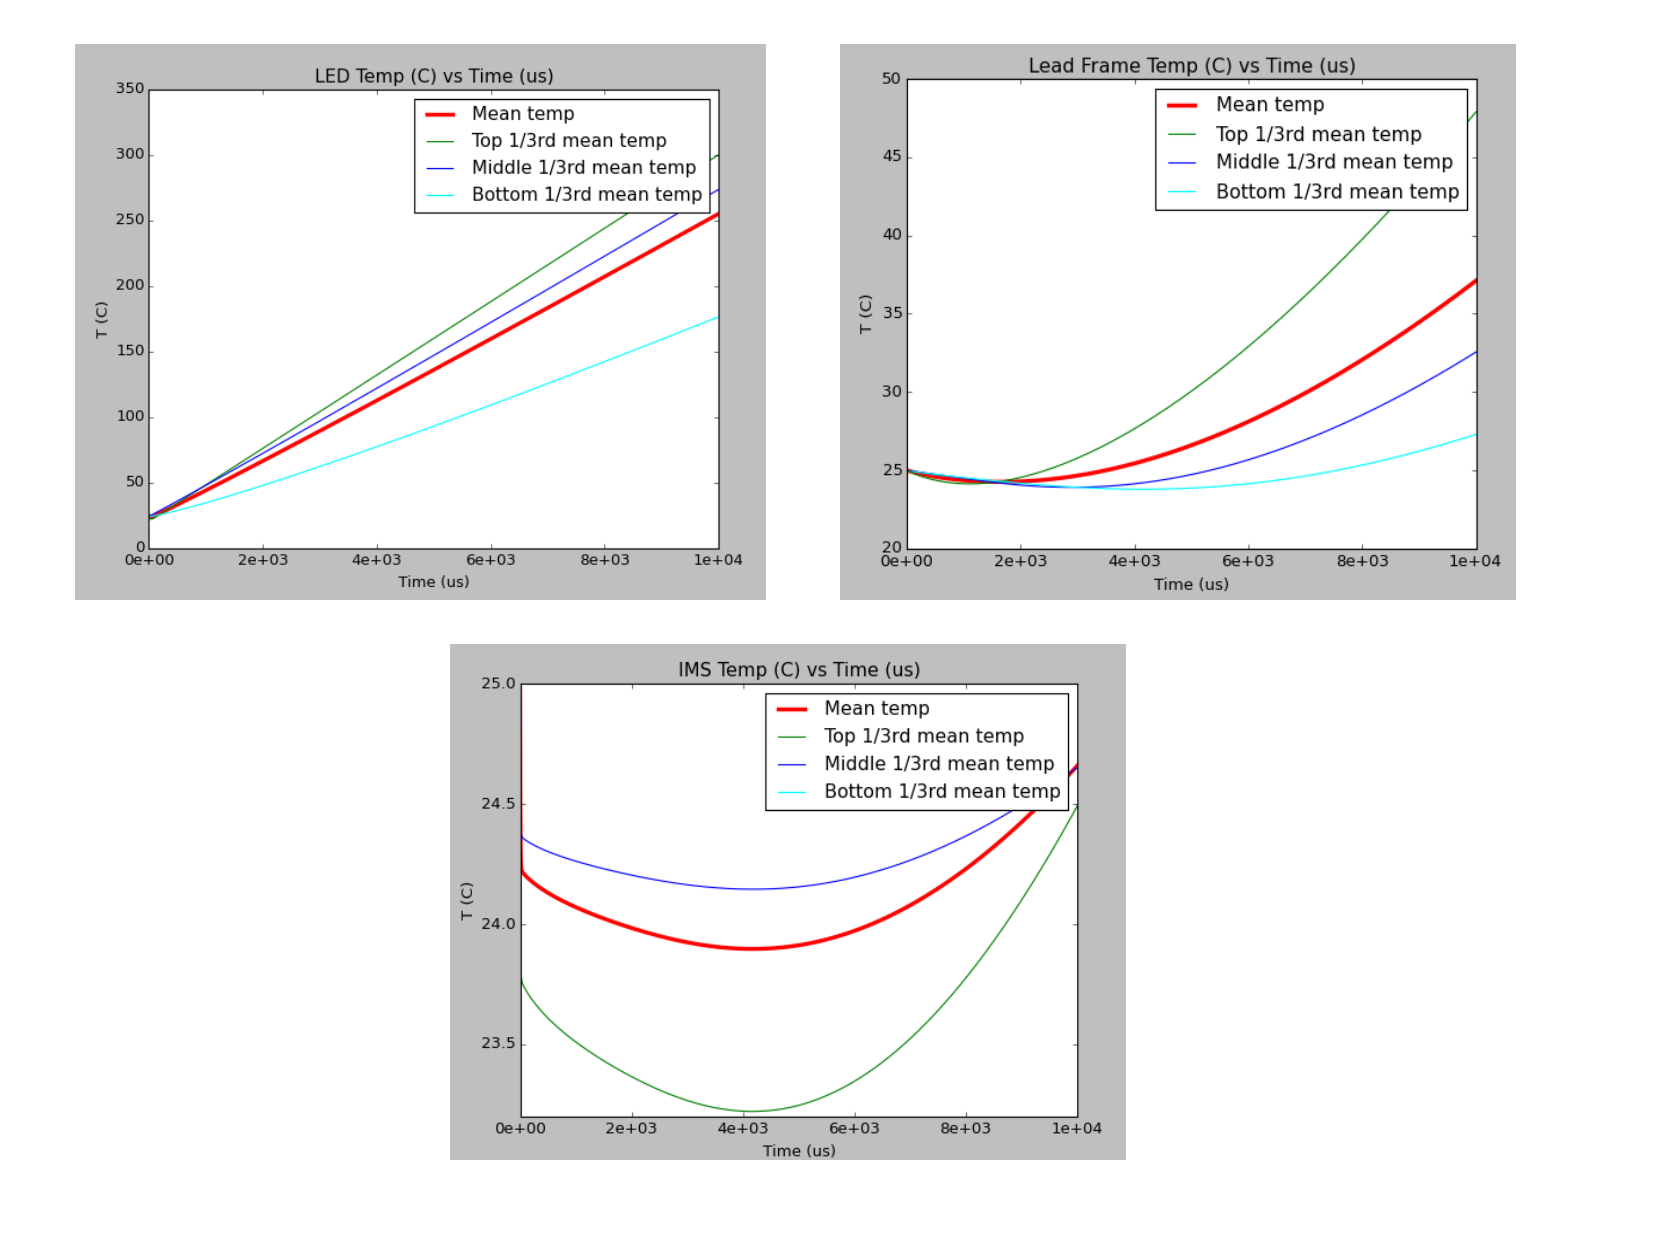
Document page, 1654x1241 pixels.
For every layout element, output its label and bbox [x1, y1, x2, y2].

picture [75, 44, 766, 601]
picture [450, 644, 1126, 1160]
picture [840, 44, 1516, 601]
